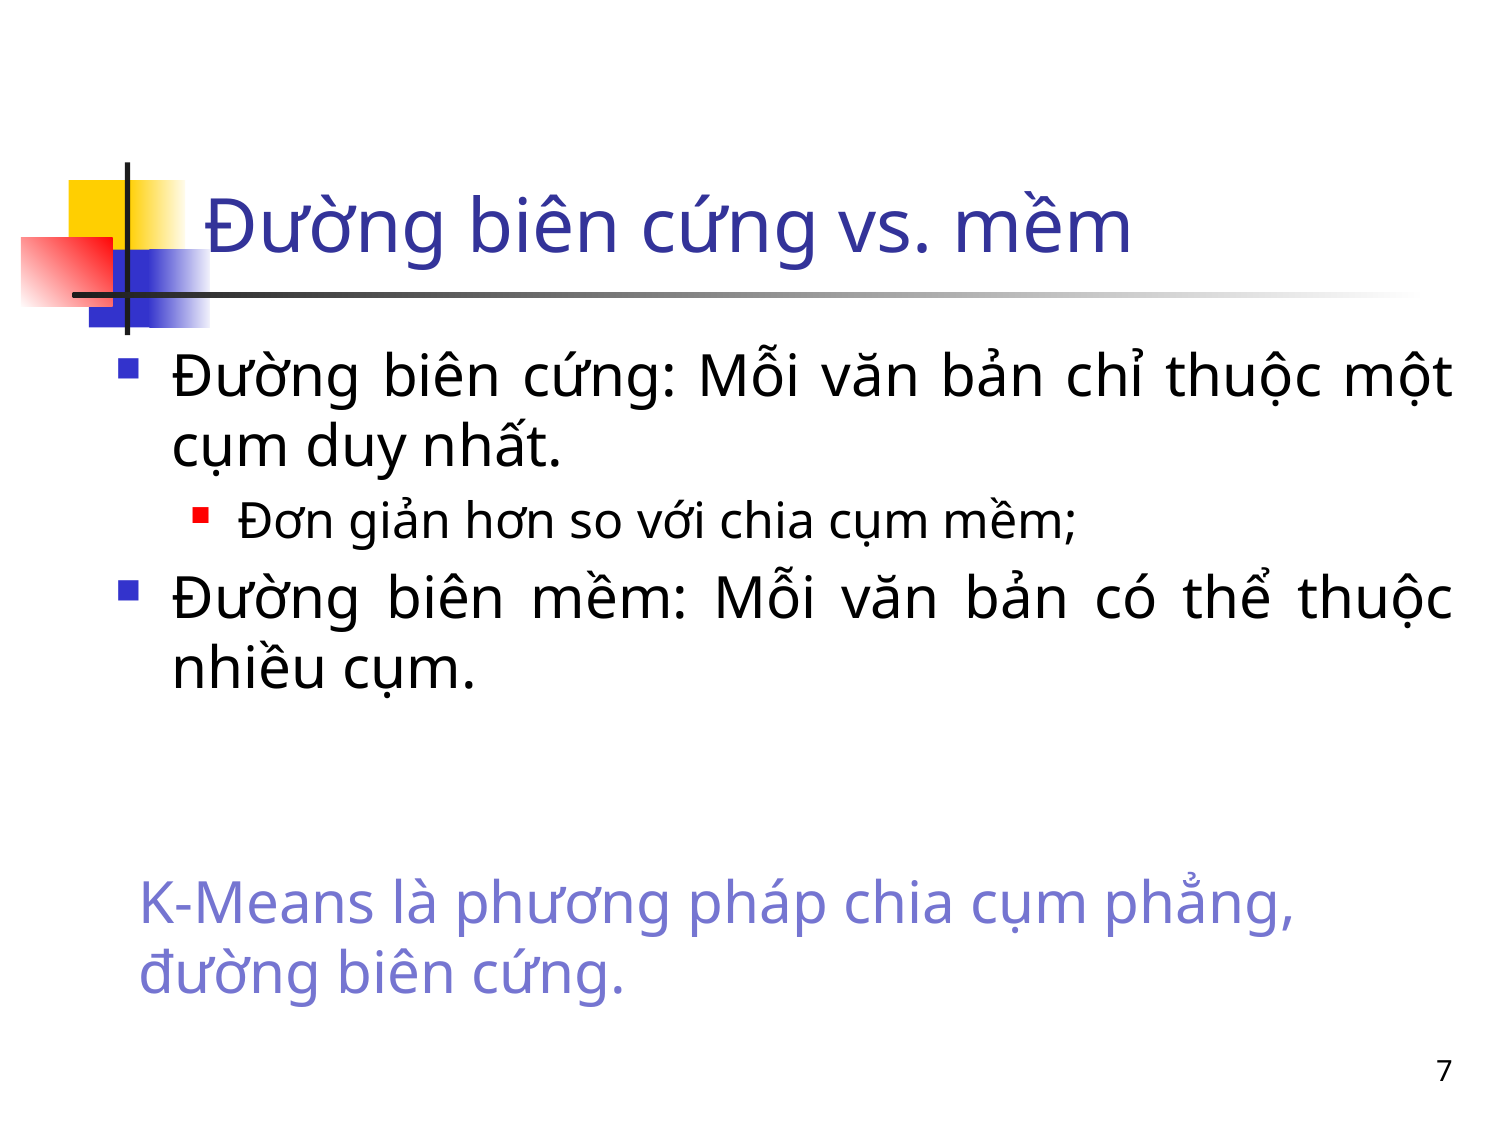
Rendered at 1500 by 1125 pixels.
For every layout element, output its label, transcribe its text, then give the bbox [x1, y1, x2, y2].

title Đường biên cứng vs. mềm [188, 35, 1468, 275]
text_box K-Means là phương pháp chia cụm phẳng, đường biên cứng. [123, 857, 1447, 1013]
list Đường biên cứng: Mỗi văn bản chỉ thuộc một cụm duy nhất. Đơn giản hơn so với chia cụm mềm; Đường biên mềm: Mỗi văn bản có thể thuộc nhiều cụm. [100, 331, 1469, 728]
slide_number <number> [1155, 1024, 1468, 1100]
